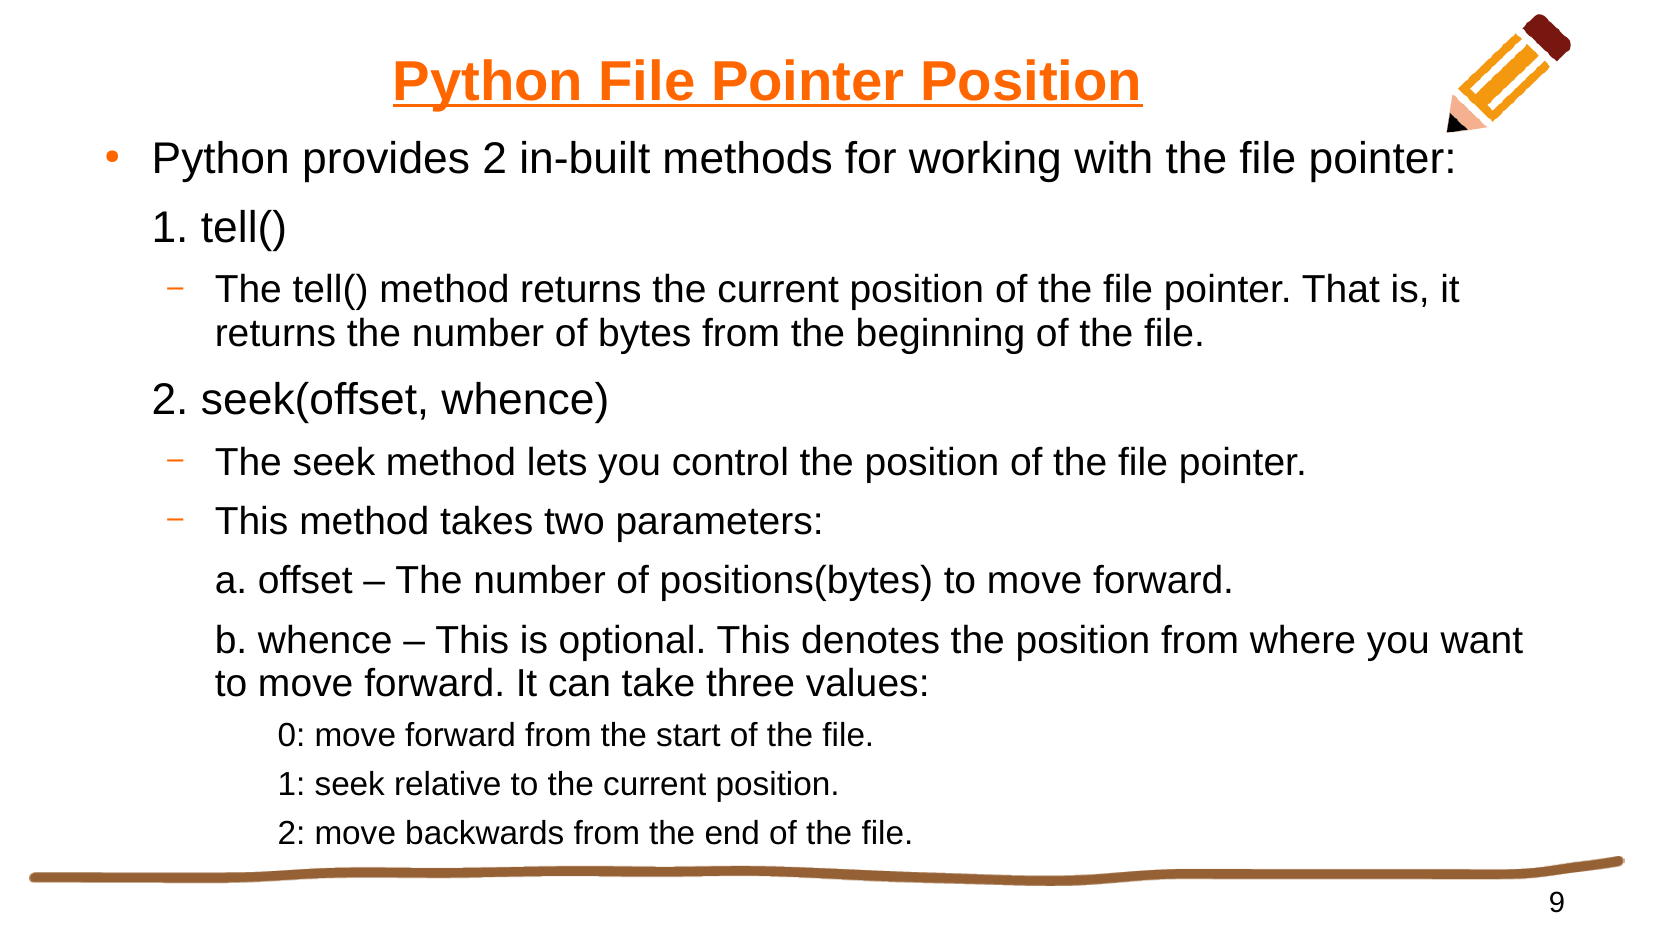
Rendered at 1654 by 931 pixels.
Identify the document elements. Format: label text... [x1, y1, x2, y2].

picture [29, 856, 1625, 886]
title Python File Pointer Position [88, 29, 1447, 132]
picture [1446, 14, 1571, 133]
list Python provides 2 in-built methods for working with the file pointer: 1. tell() The tell() method returns the current position of the file pointer. That is, it returns the number of bytes from the beginning of the file. 2. seek(offset, whence) The seek method lets you control the position of the file pointer. This method takes two parameters: a. offset – The number of positions(bytes) to move forward. b. whence – This is optional. This denotes the position from where you want to move forward. It can take three values: 0: move forward from the start of the file. 1: seek relative to the current position. 2: move backwards from the end of the file. [88, 132, 1538, 857]
